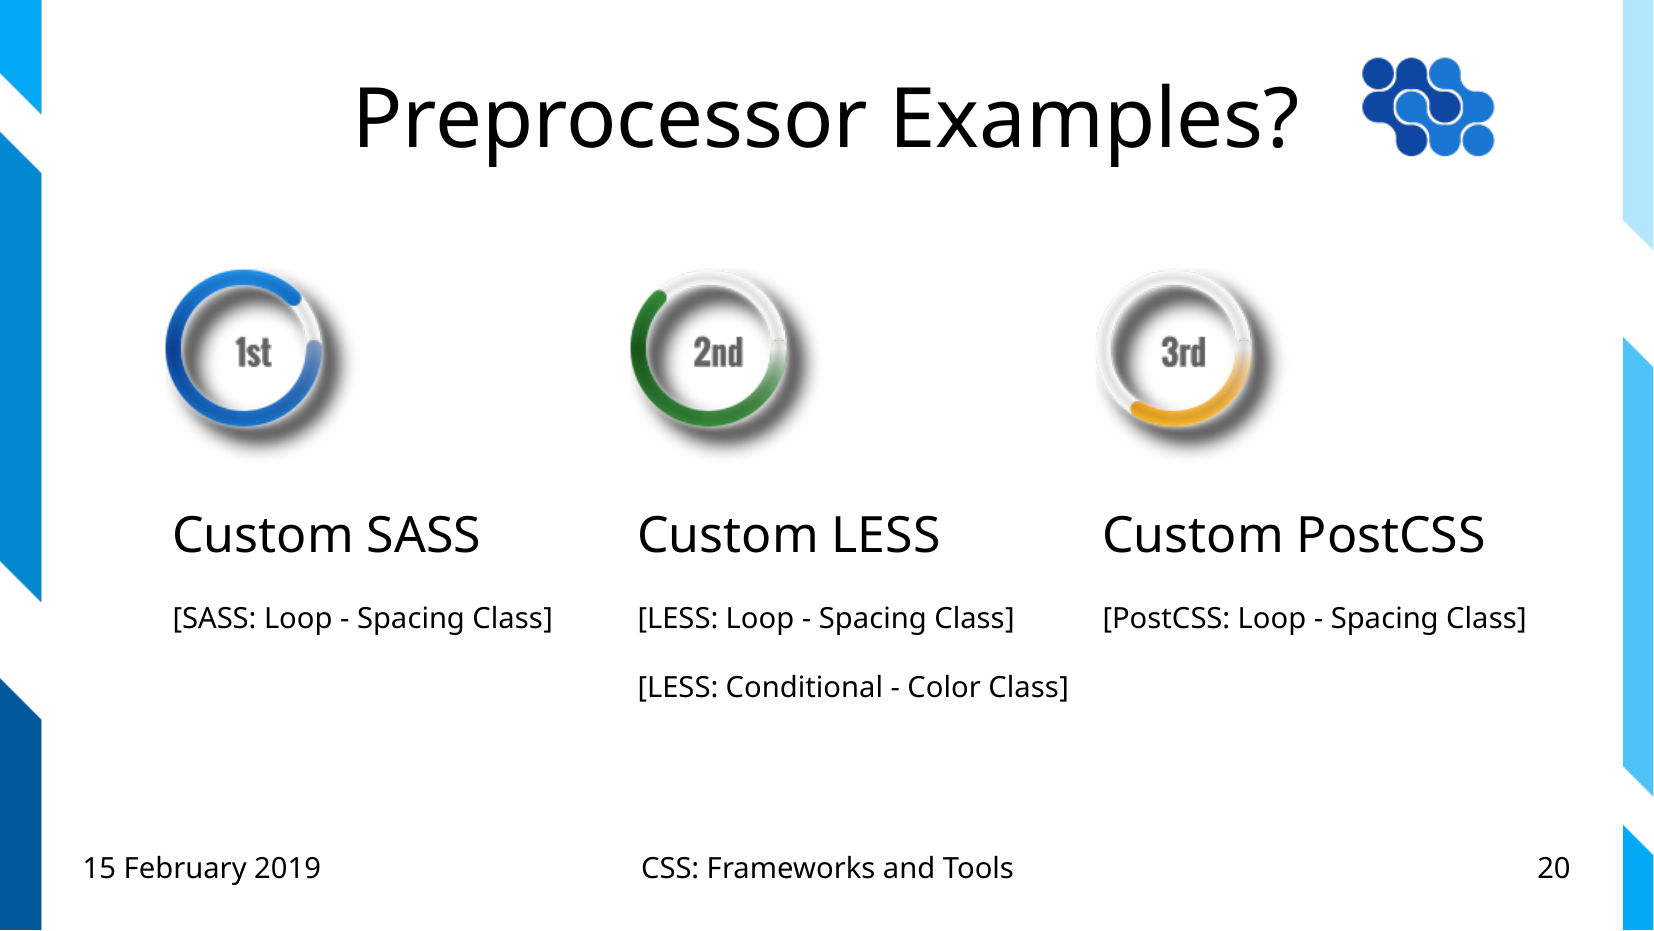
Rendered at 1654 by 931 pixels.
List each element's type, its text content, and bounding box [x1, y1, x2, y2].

list Custom PostCSS [PostCSS: Loop - Spacing Class] [1102, 499, 1583, 741]
picture [0, 0, 1654, 930]
list Custom LESS [LESS: Loop - Spacing Class] [LESS: Conditional - Color Class] [637, 499, 1088, 740]
title Preprocessor Examples? [82, 37, 1571, 193]
list Custom SASS [SASS: Loop - Spacing Class] [172, 499, 623, 741]
